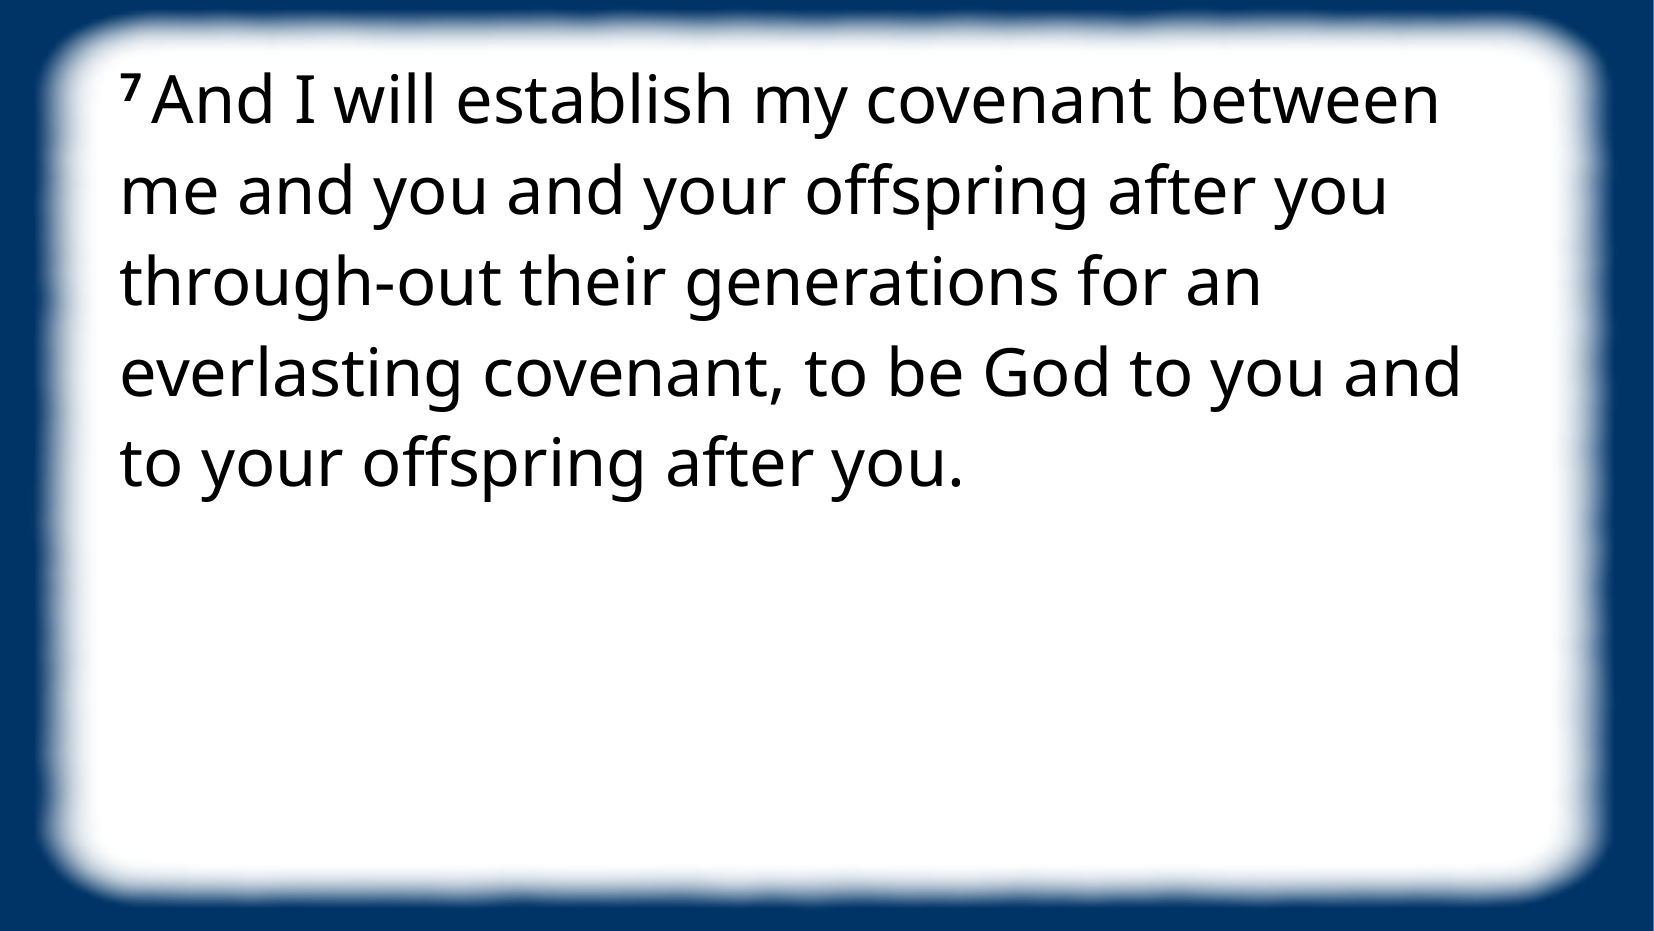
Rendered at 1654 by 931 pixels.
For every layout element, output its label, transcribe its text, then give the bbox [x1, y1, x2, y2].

picture [0, 0, 1654, 931]
text_box 7 And I will establish my covenant between me and you and your offspring after you through-out their generations for an everlasting covenant, to be God to you and to your offspring after you. [105, 45, 1546, 504]
